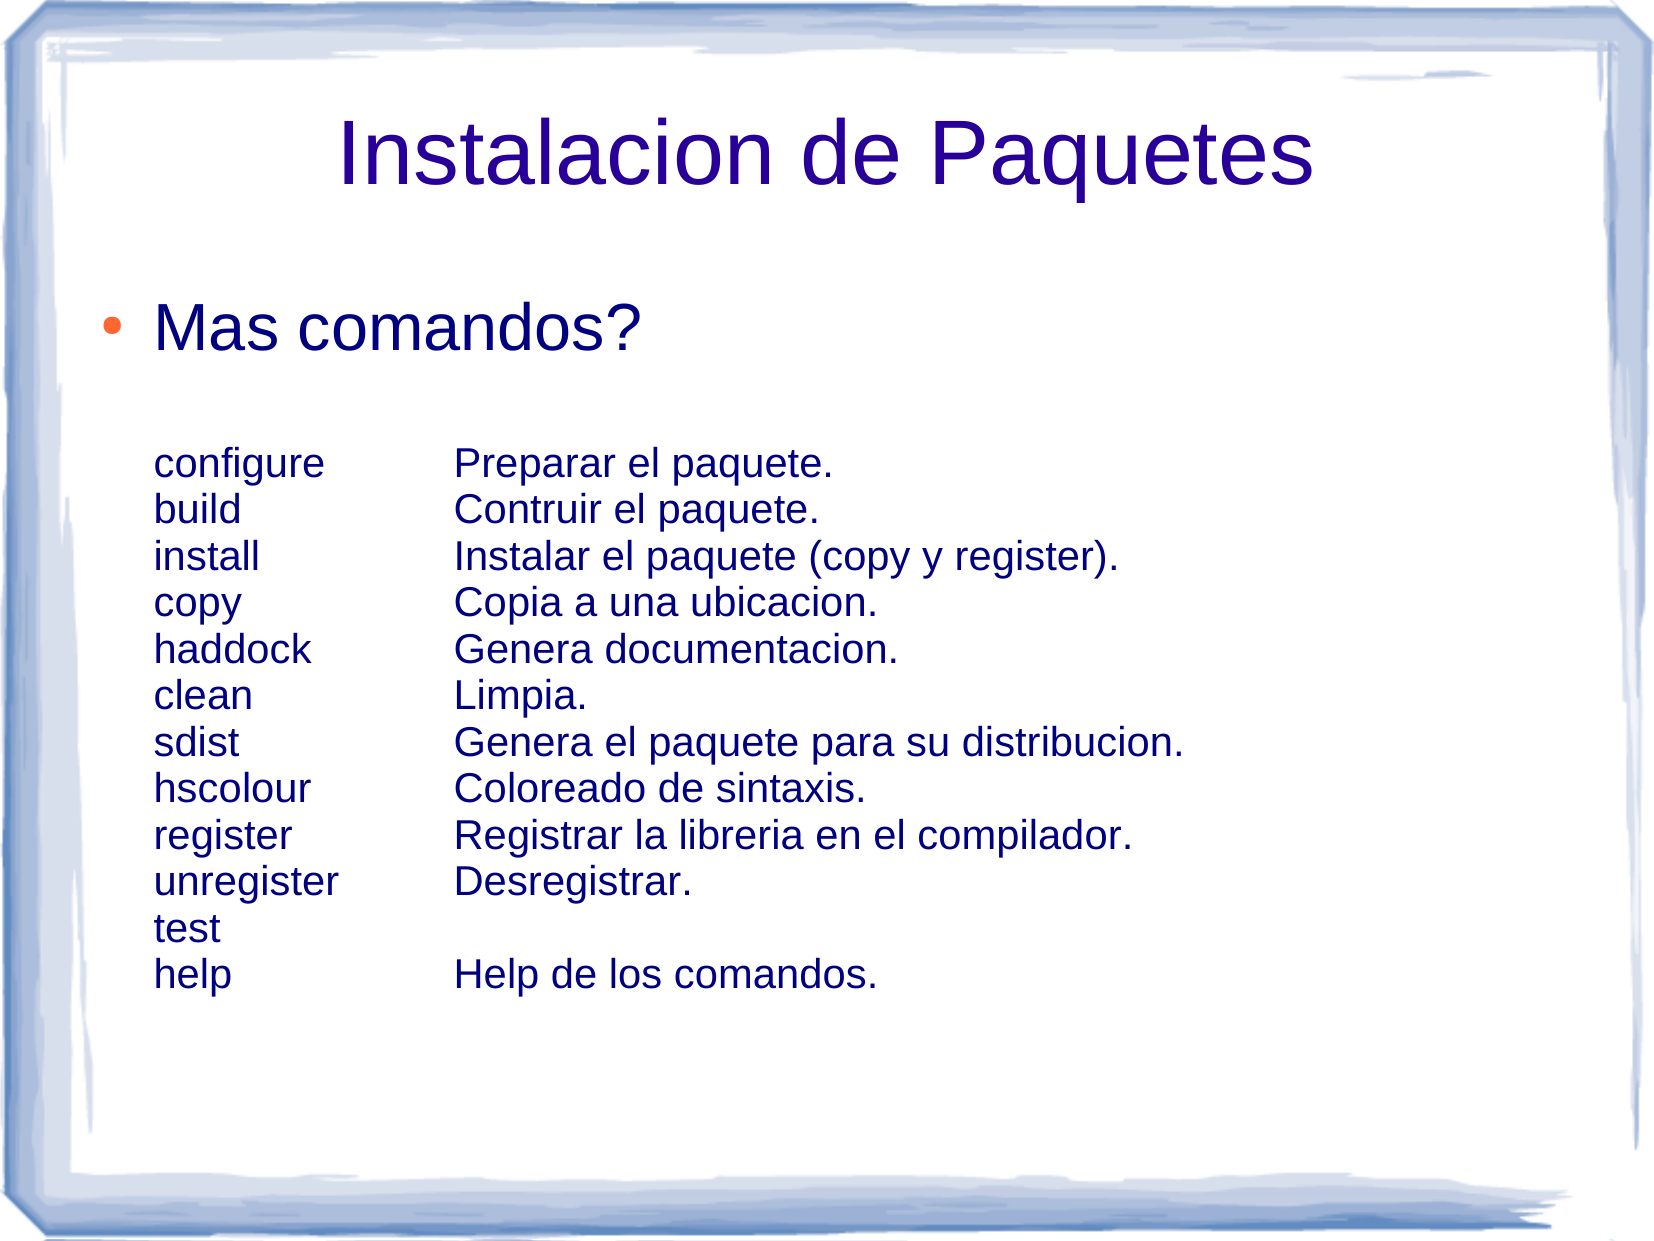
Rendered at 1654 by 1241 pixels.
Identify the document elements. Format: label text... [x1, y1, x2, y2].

list Mas comandos? configure Preparar el paquete. build Contruir el paquete. install Instalar el paquete (copy y register). copy Copia a una ubicacion. haddock Genera documentacion. clean Limpia. sdist Genera el paquete para su distribucion. hscolour Coloreado de sintaxis. register Registrar la libreria en el compilador. unregister Desregistrar. test help Help de los comandos. [82, 290, 1571, 1094]
picture [0, 0, 1654, 1241]
title Instalacion de Paquetes [82, 49, 1571, 257]
